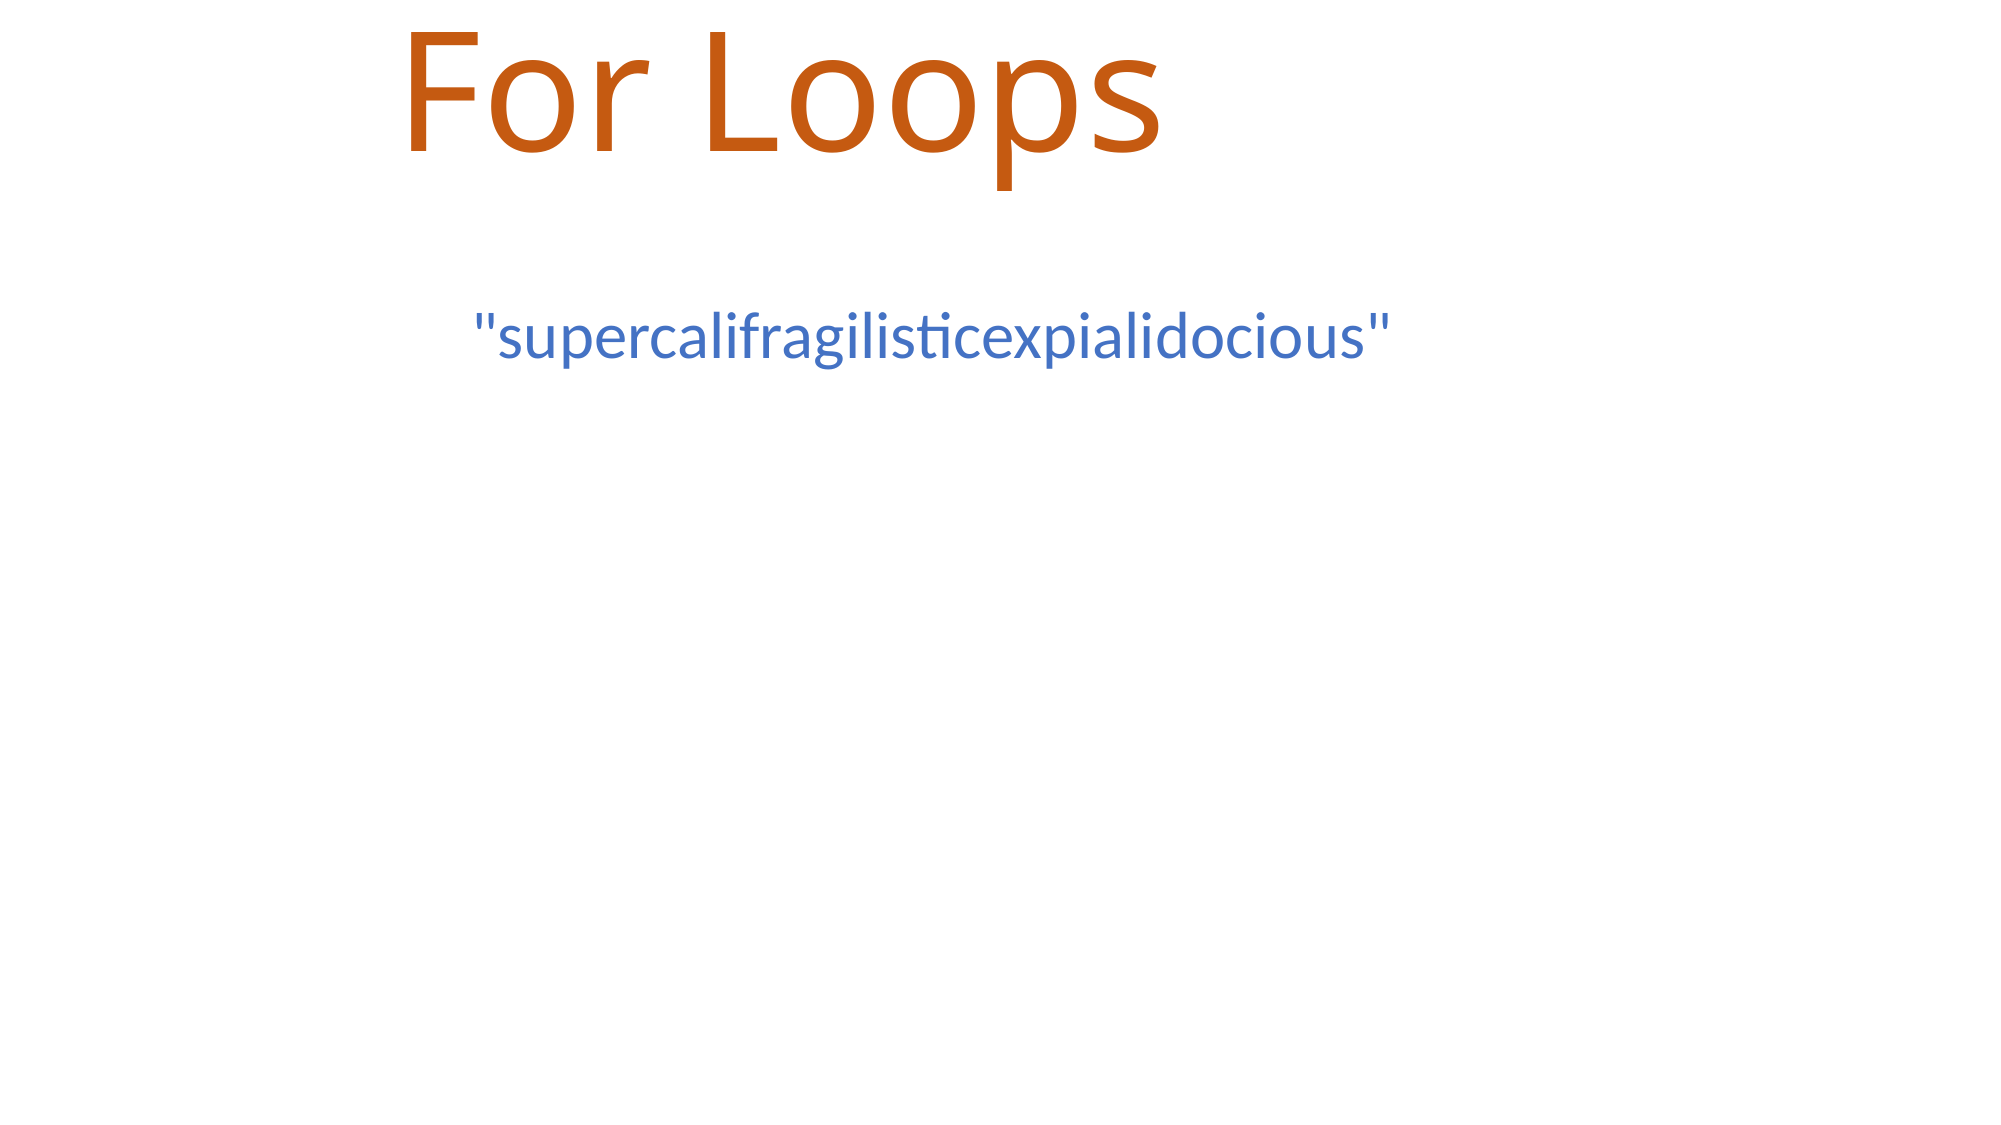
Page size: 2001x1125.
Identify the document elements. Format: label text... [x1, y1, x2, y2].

list For Loops for letter in "supercalifragilisticexpialidocious": print(letter.upper()) [137, 0, 1863, 1014]
